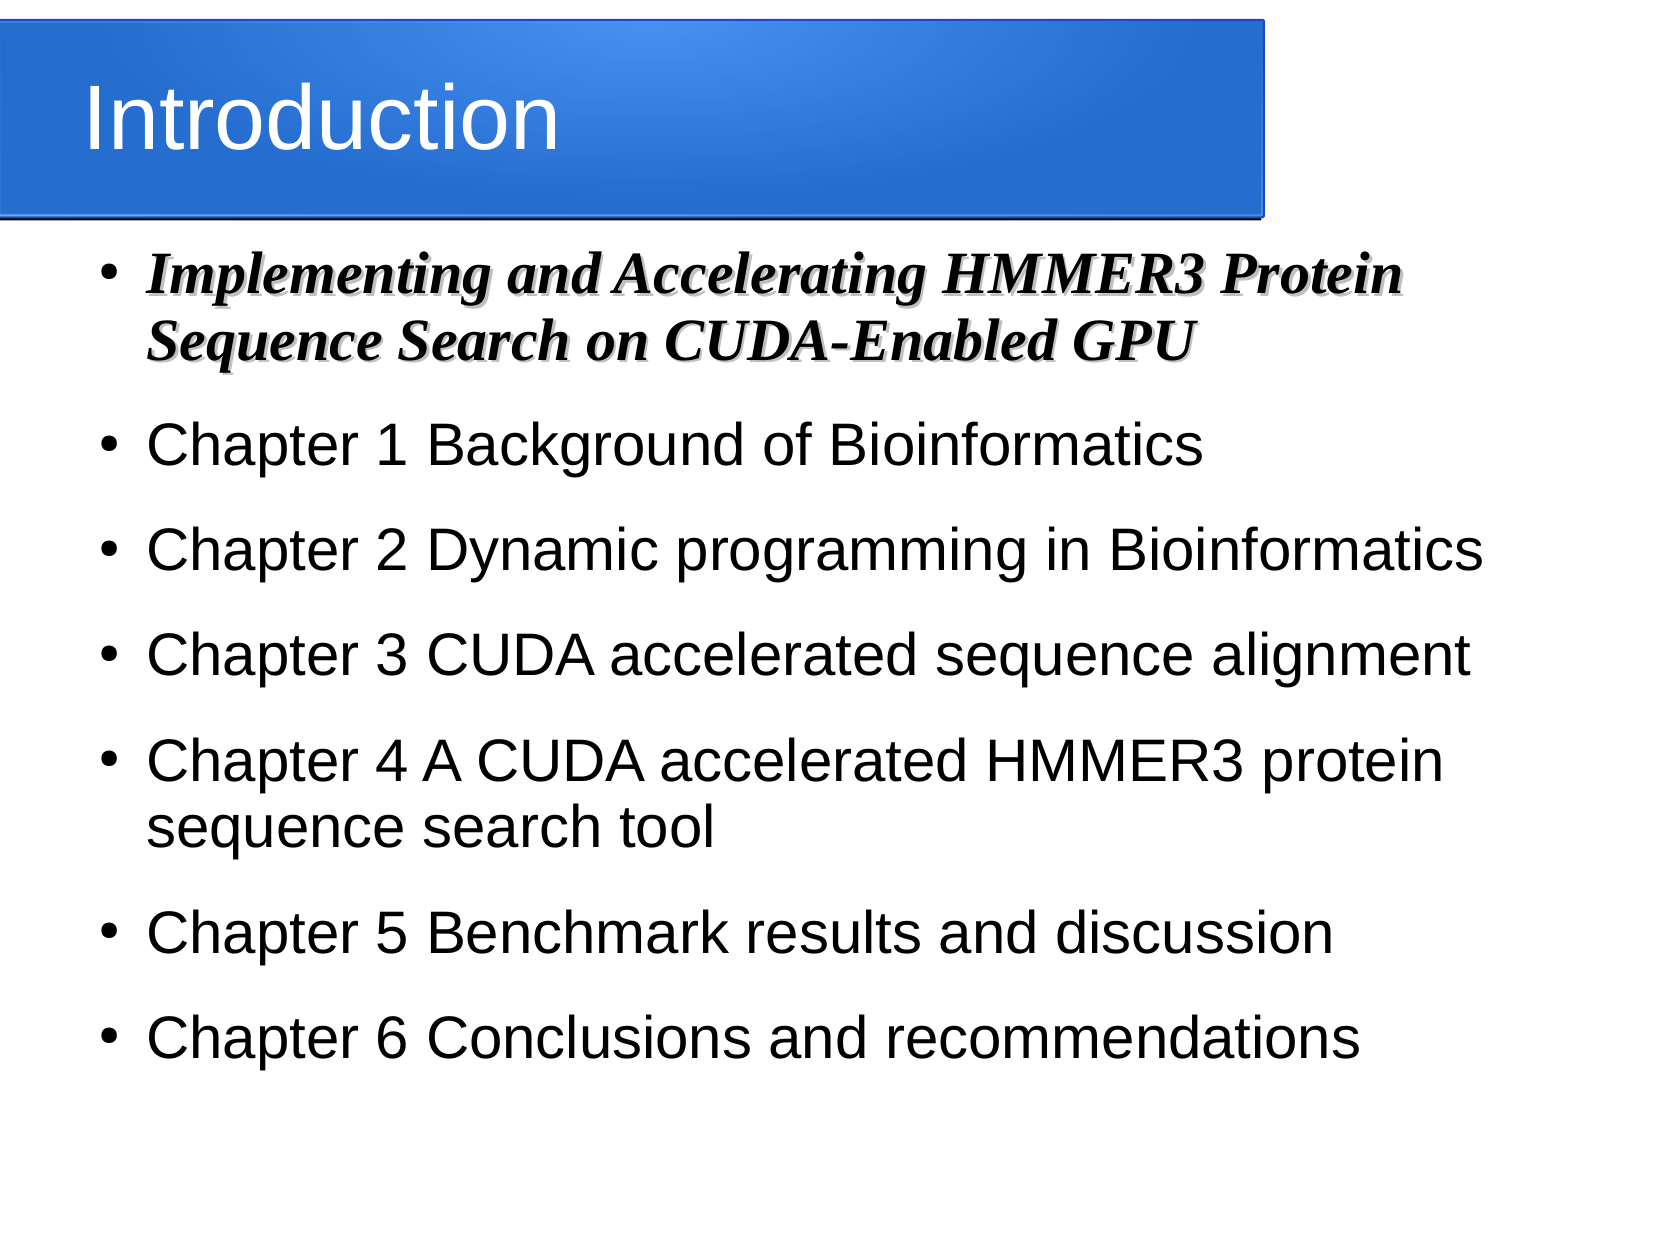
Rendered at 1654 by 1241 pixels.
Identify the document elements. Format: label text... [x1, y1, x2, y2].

title Introduction [82, 25, 1250, 211]
list Implementing and Accelerating HMMER3 Protein Sequence Search on CUDA-Enabled GPU Chapter 1 Background of Bioinformatics Chapter 2 Dynamic programming in Bioinformatics Chapter 3 CUDA accelerated sequence alignment Chapter 4 A CUDA accelerated HMMER3 protein sequence search tool Chapter 5 Benchmark results and discussion Chapter 6 Conclusions and recommendations [82, 240, 1538, 1171]
